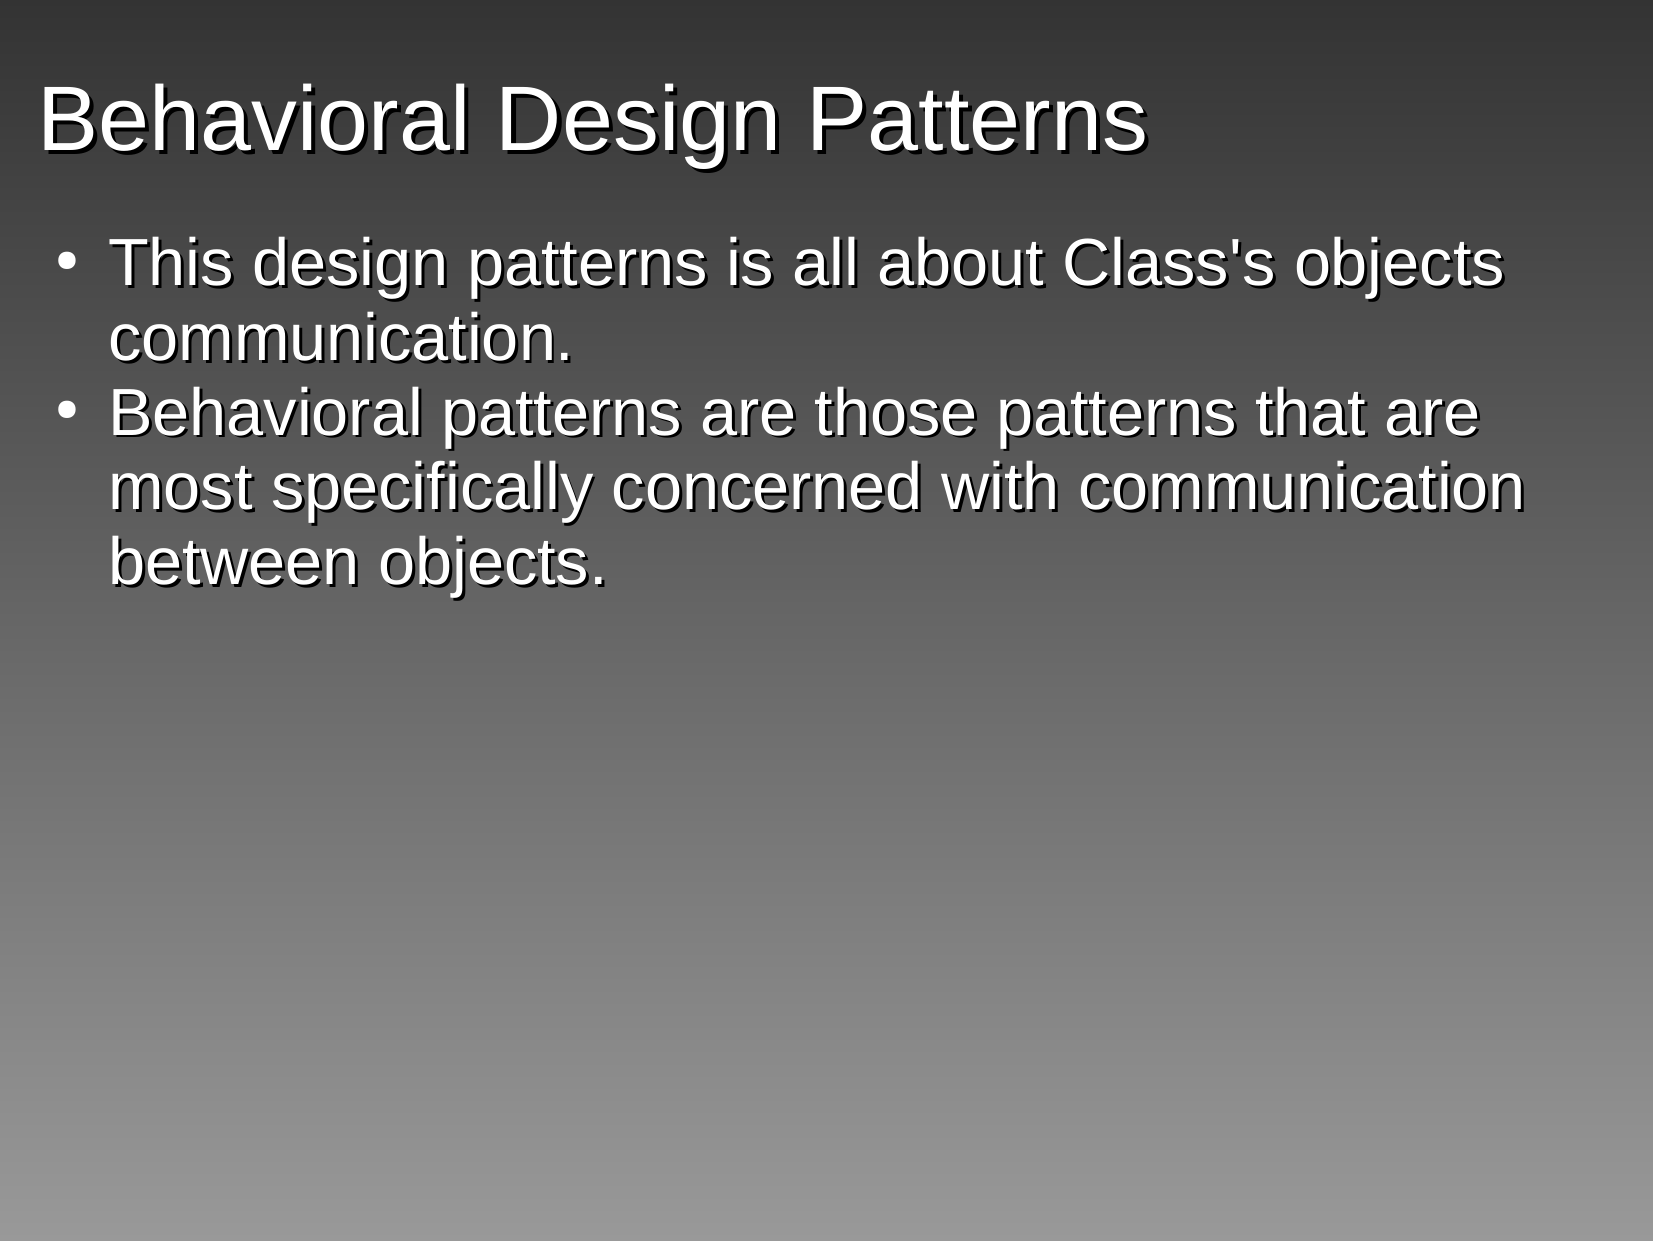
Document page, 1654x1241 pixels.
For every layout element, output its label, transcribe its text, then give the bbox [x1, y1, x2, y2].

list This design patterns is all about Class's objects communication. Behavioral patterns are those patterns that are most specifically concerned with communication between objects. [37, 225, 1613, 1126]
title Behavioral Design Patterns [37, 49, 1613, 188]
